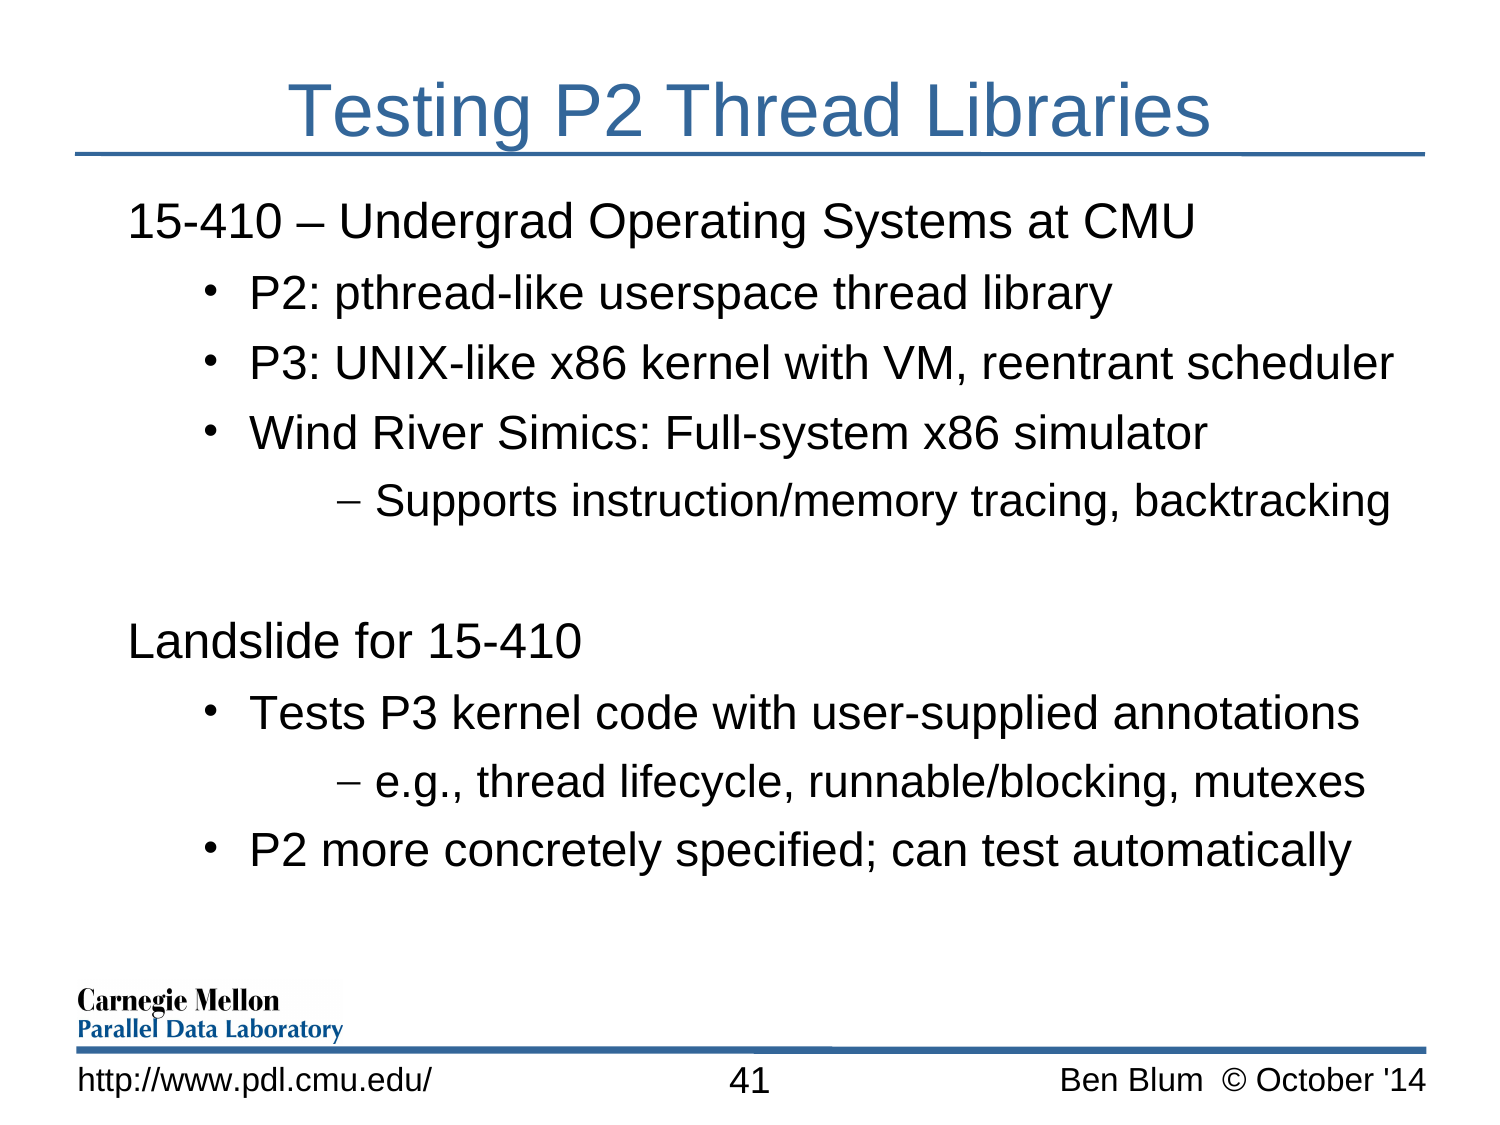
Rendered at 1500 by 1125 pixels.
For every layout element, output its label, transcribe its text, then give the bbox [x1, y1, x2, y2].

list 15-410 – Undergrad Operating Systems at CMU P2: pthread-like userspace thread library P3: UNIX-like x86 kernel with VM, reentrant scheduler Wind River Simics: Full-system x86 simulator Supports instruction/memory tracing, backtracking Landslide for 15-410 Tests P3 kernel code with user-supplied annotations e.g., thread lifecycle, runnable/blocking, mutexes P2 more concretely specified; can test automatically [112, 181, 1426, 952]
picture [77, 979, 343, 1044]
title Testing P2 Thread Libraries [112, 49, 1388, 163]
